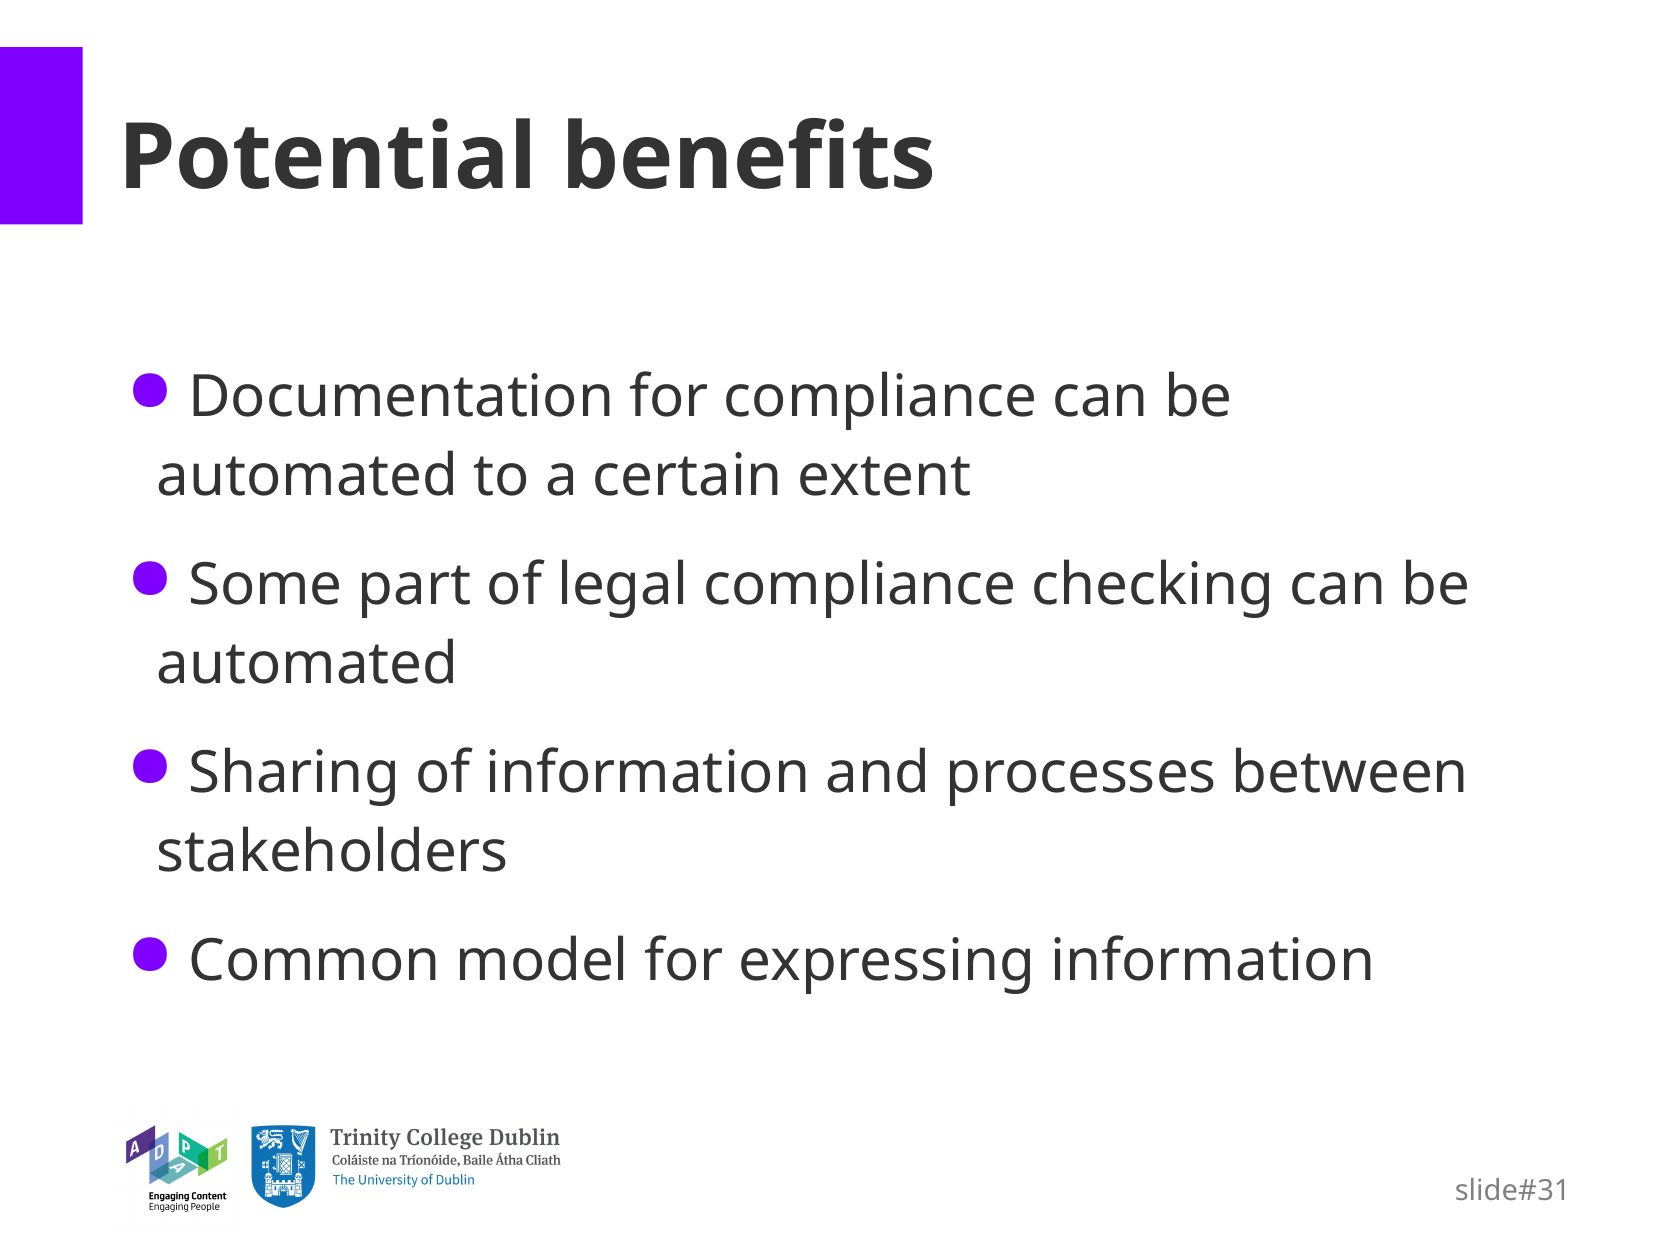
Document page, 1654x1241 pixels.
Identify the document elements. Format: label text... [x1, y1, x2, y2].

picture [248, 1122, 564, 1211]
list Documentation for compliance can be automated to a certain extent Some part of legal compliance checking can be automated Sharing of information and processes between stakeholders Common model for expressing information [118, 354, 1536, 1074]
picture [106, 1098, 247, 1239]
title Potential benefits [118, 49, 1571, 257]
